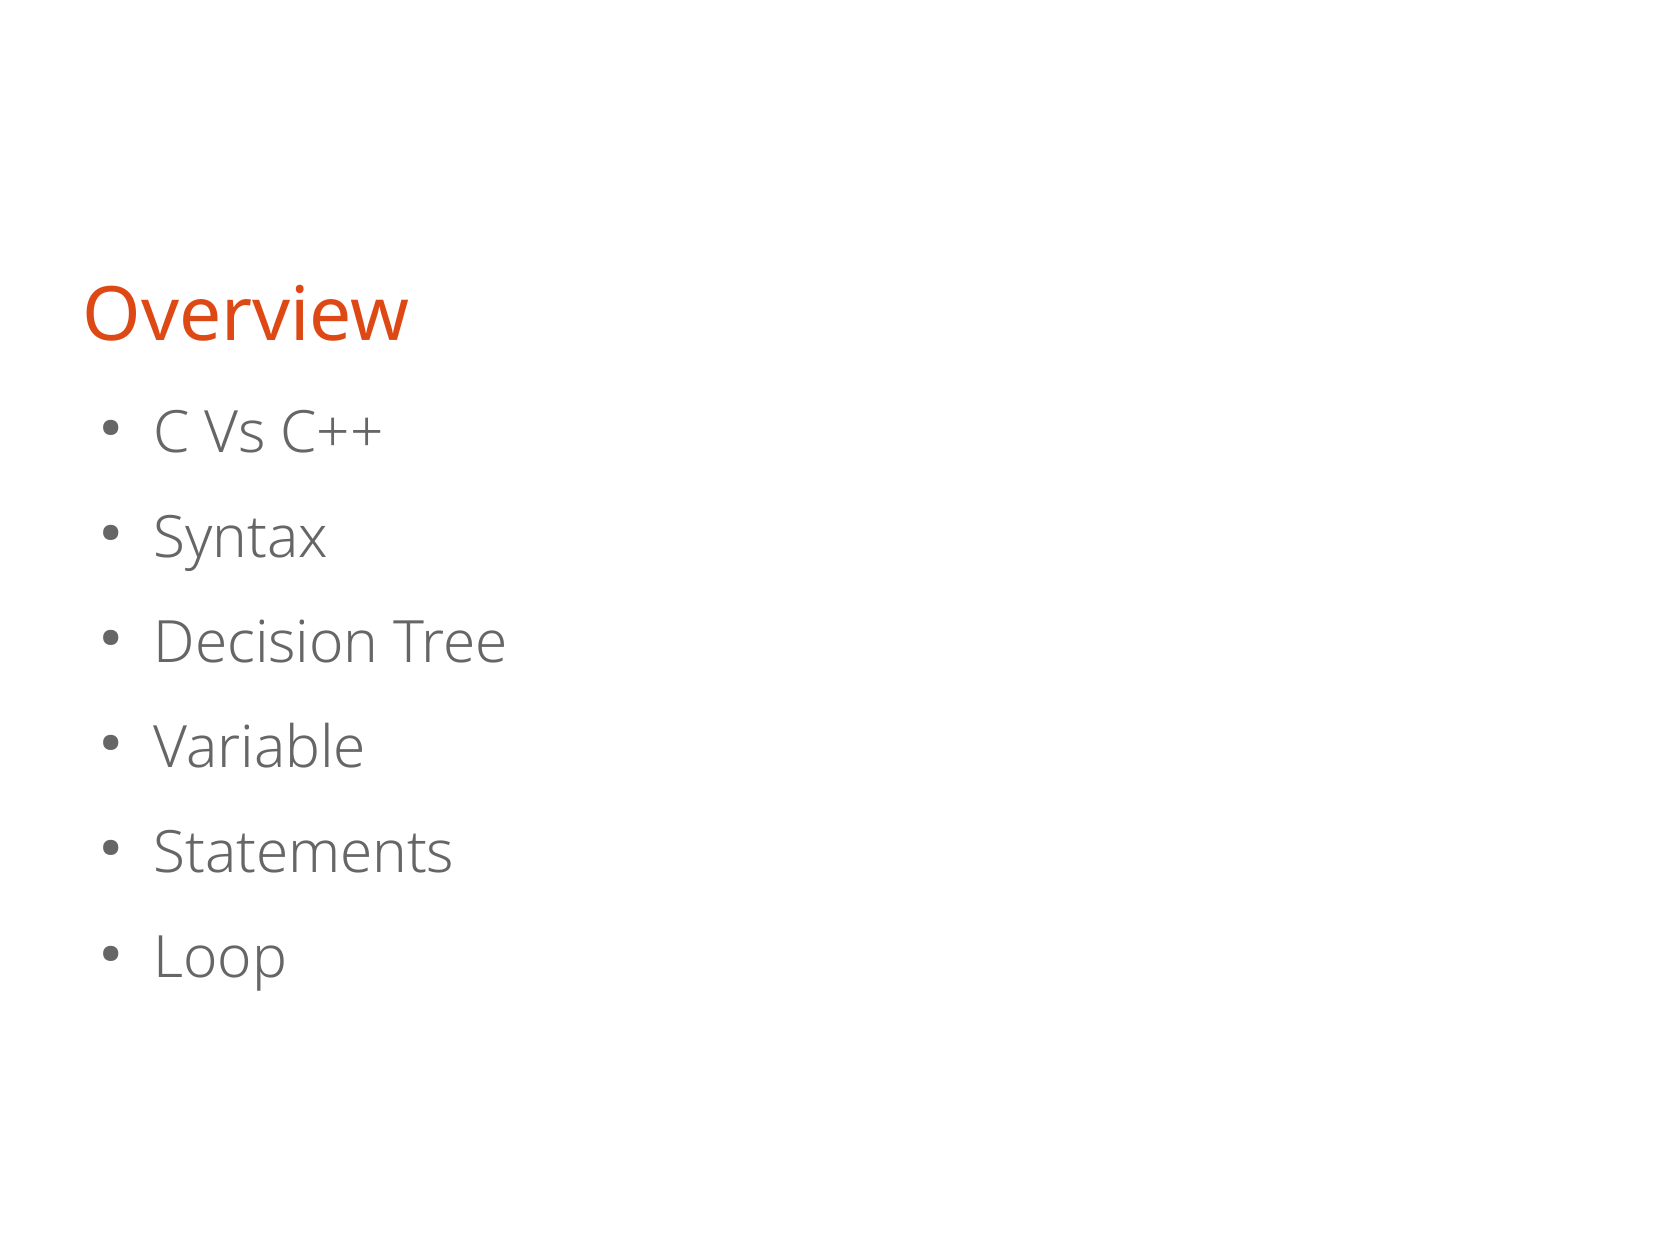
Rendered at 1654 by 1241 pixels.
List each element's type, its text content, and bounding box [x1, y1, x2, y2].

list C Vs C++ Syntax Decision Tree Variable Statements Loop [82, 389, 1571, 1010]
title Overview [82, 248, 1571, 375]
